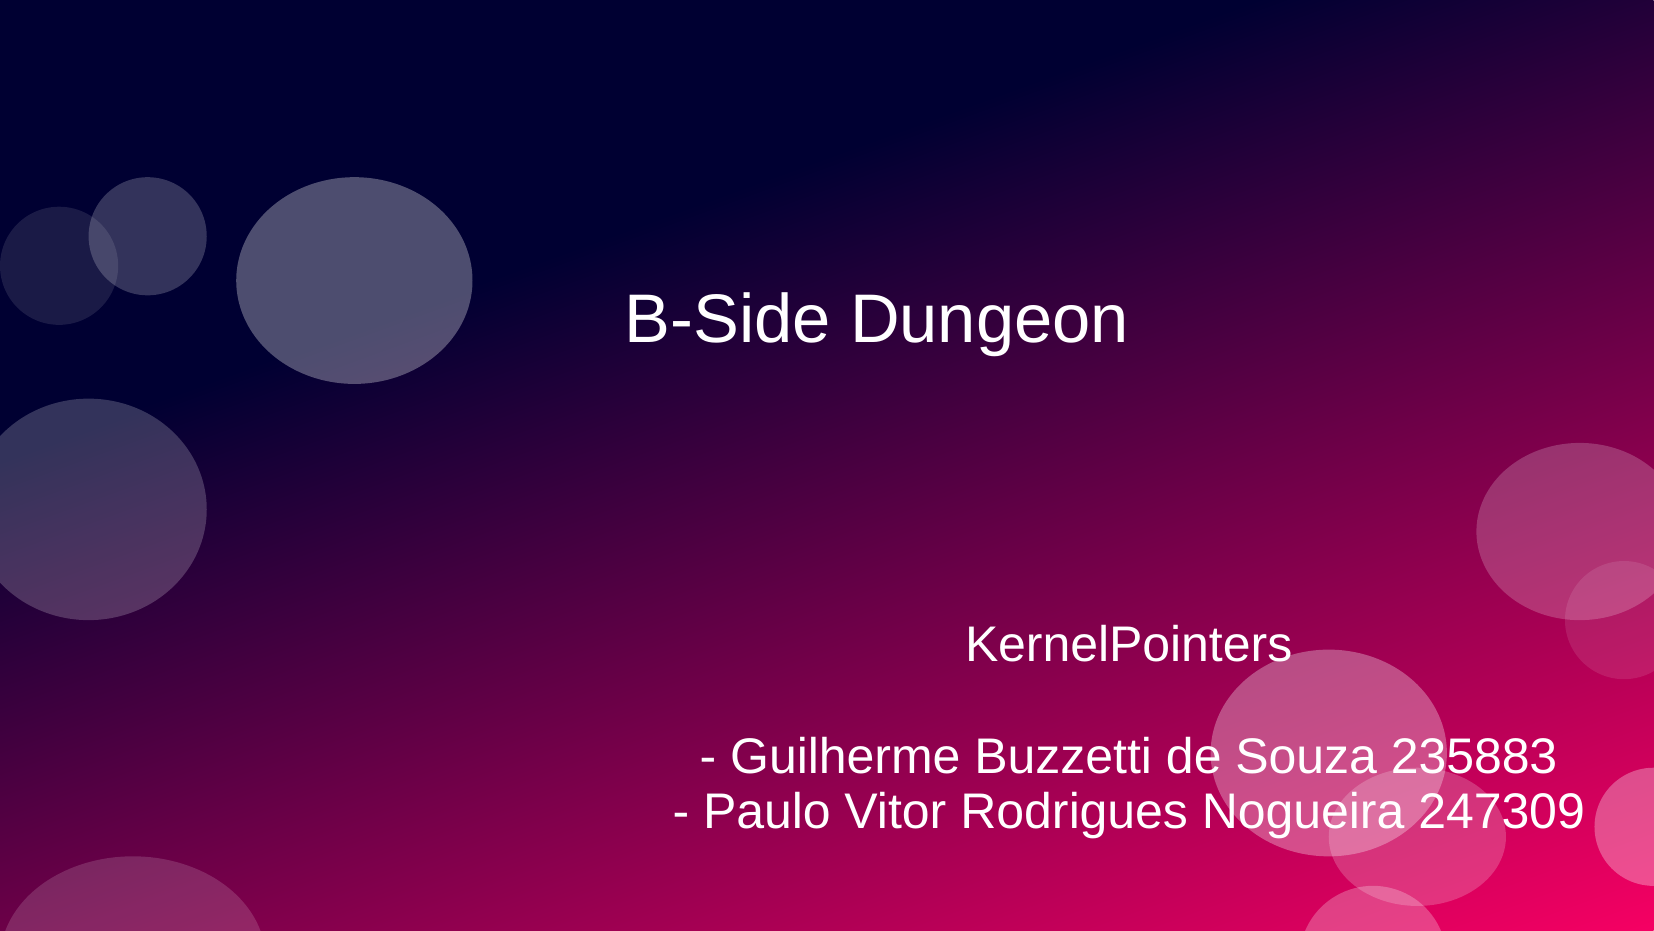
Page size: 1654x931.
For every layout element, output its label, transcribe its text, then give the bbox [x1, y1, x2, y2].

title B-Side Dungeon [150, 187, 1654, 451]
subtitle KernelPointers - Guilherme Buzzetti de Souza 235883 - Paulo Vitor Rodrigues Nogueira 247309 [493, 337, 1654, 931]
